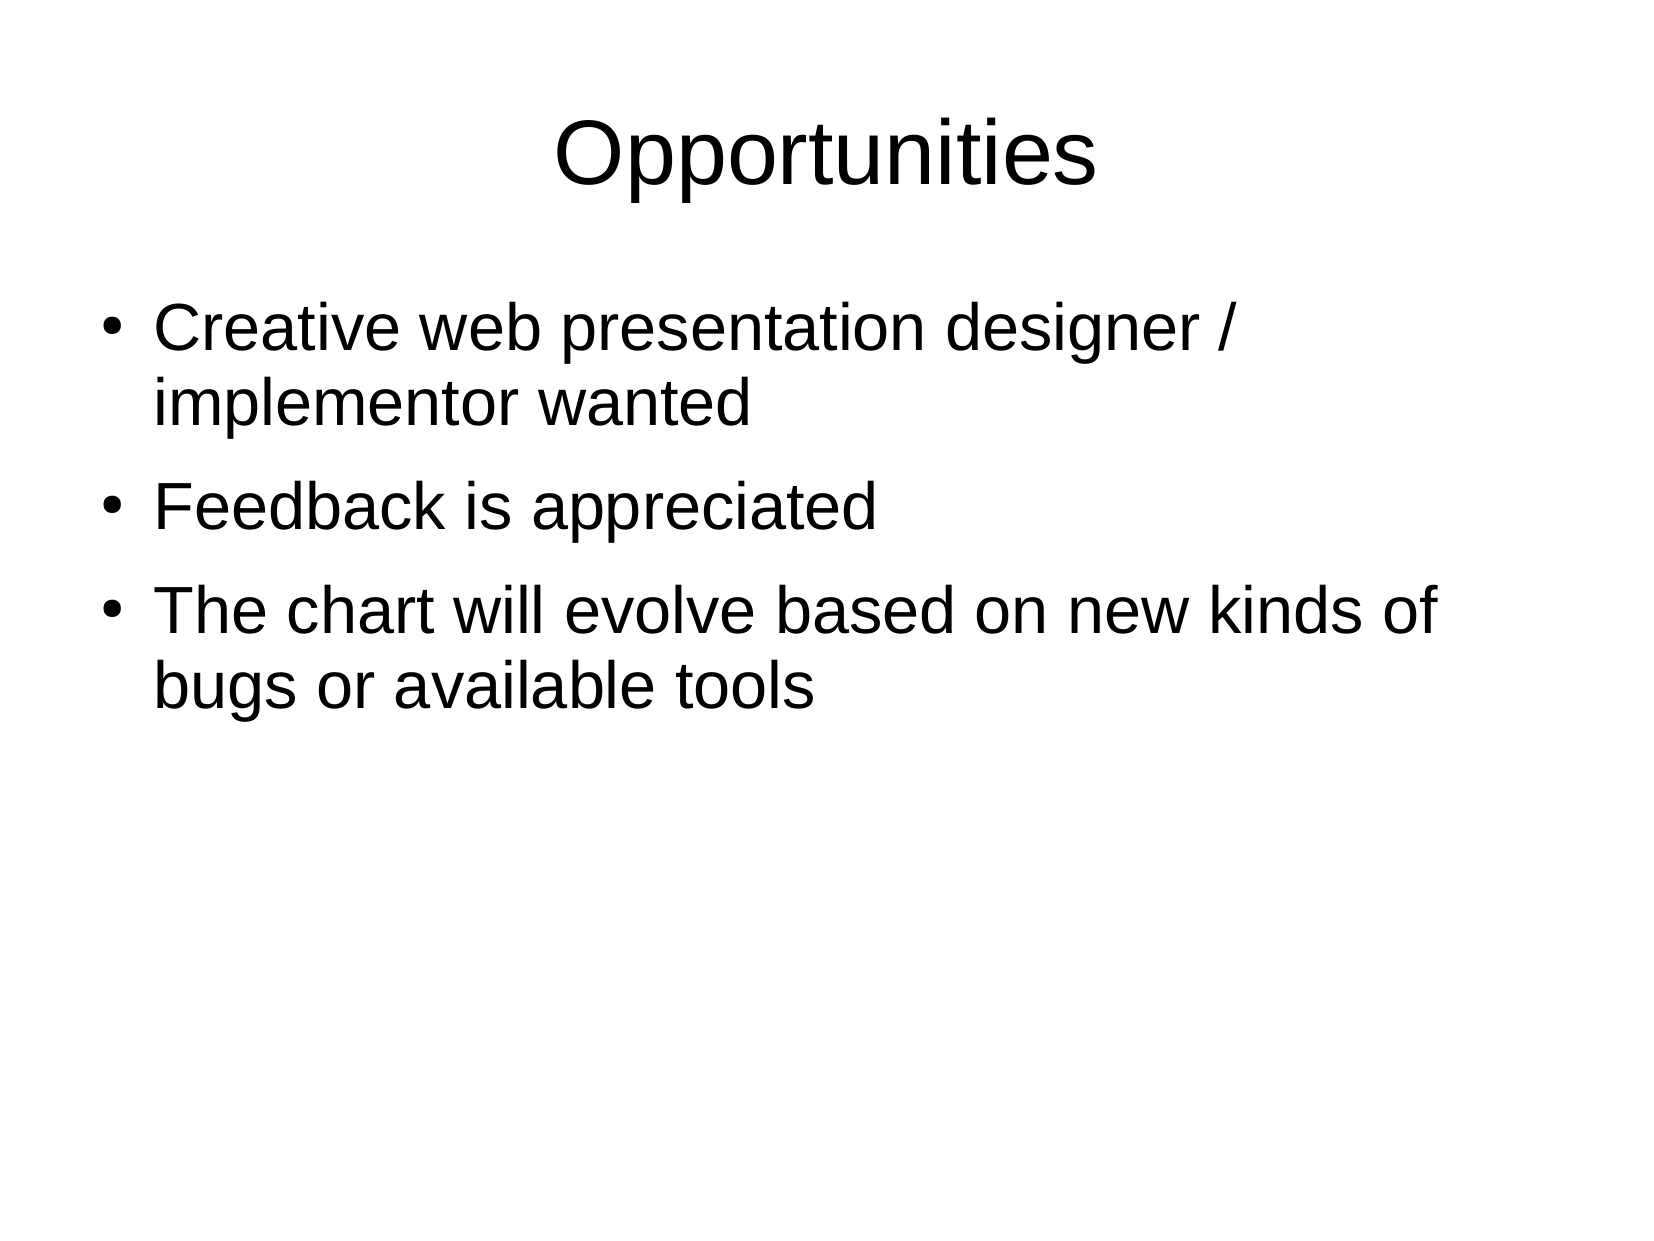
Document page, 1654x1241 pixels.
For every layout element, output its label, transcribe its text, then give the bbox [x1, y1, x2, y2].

title Opportunities [82, 49, 1571, 257]
list Creative web presentation designer / implementor wanted Feedback is appreciated The chart will evolve based on new kinds of bugs or available tools [82, 290, 1571, 1010]
